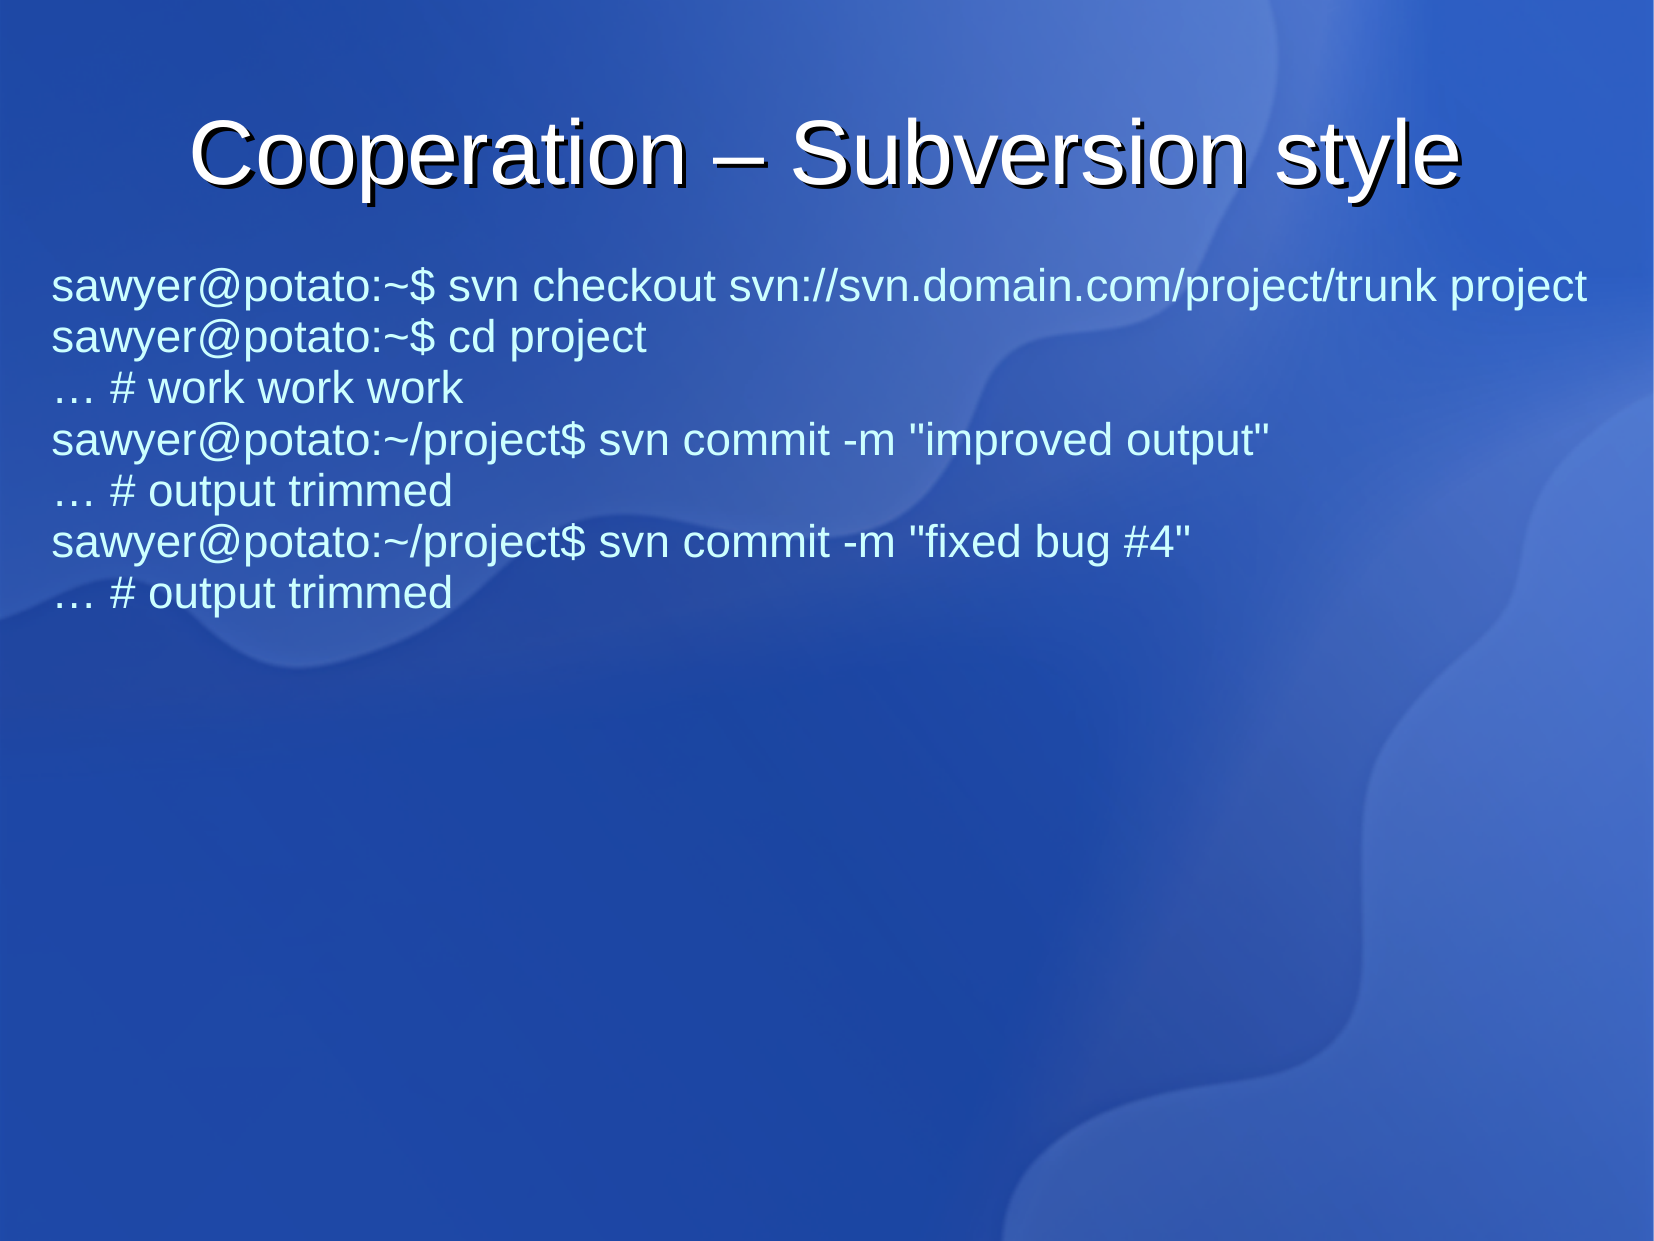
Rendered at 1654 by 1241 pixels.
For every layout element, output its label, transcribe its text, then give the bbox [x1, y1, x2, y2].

title Cooperation – Subversion style [82, 56, 1571, 250]
text_box sawyer@potato:~$ svn checkout svn://svn.domain.com/project/trunk project sawyer@potato:~$ cd project … # work work work sawyer@potato:~/project$ svn commit -m "improved output" … # output trimmed sawyer@potato:~/project$ svn commit -m "fixed bug #4" … # output trimmed [36, 252, 1654, 870]
picture [0, 0, 1654, 1241]
